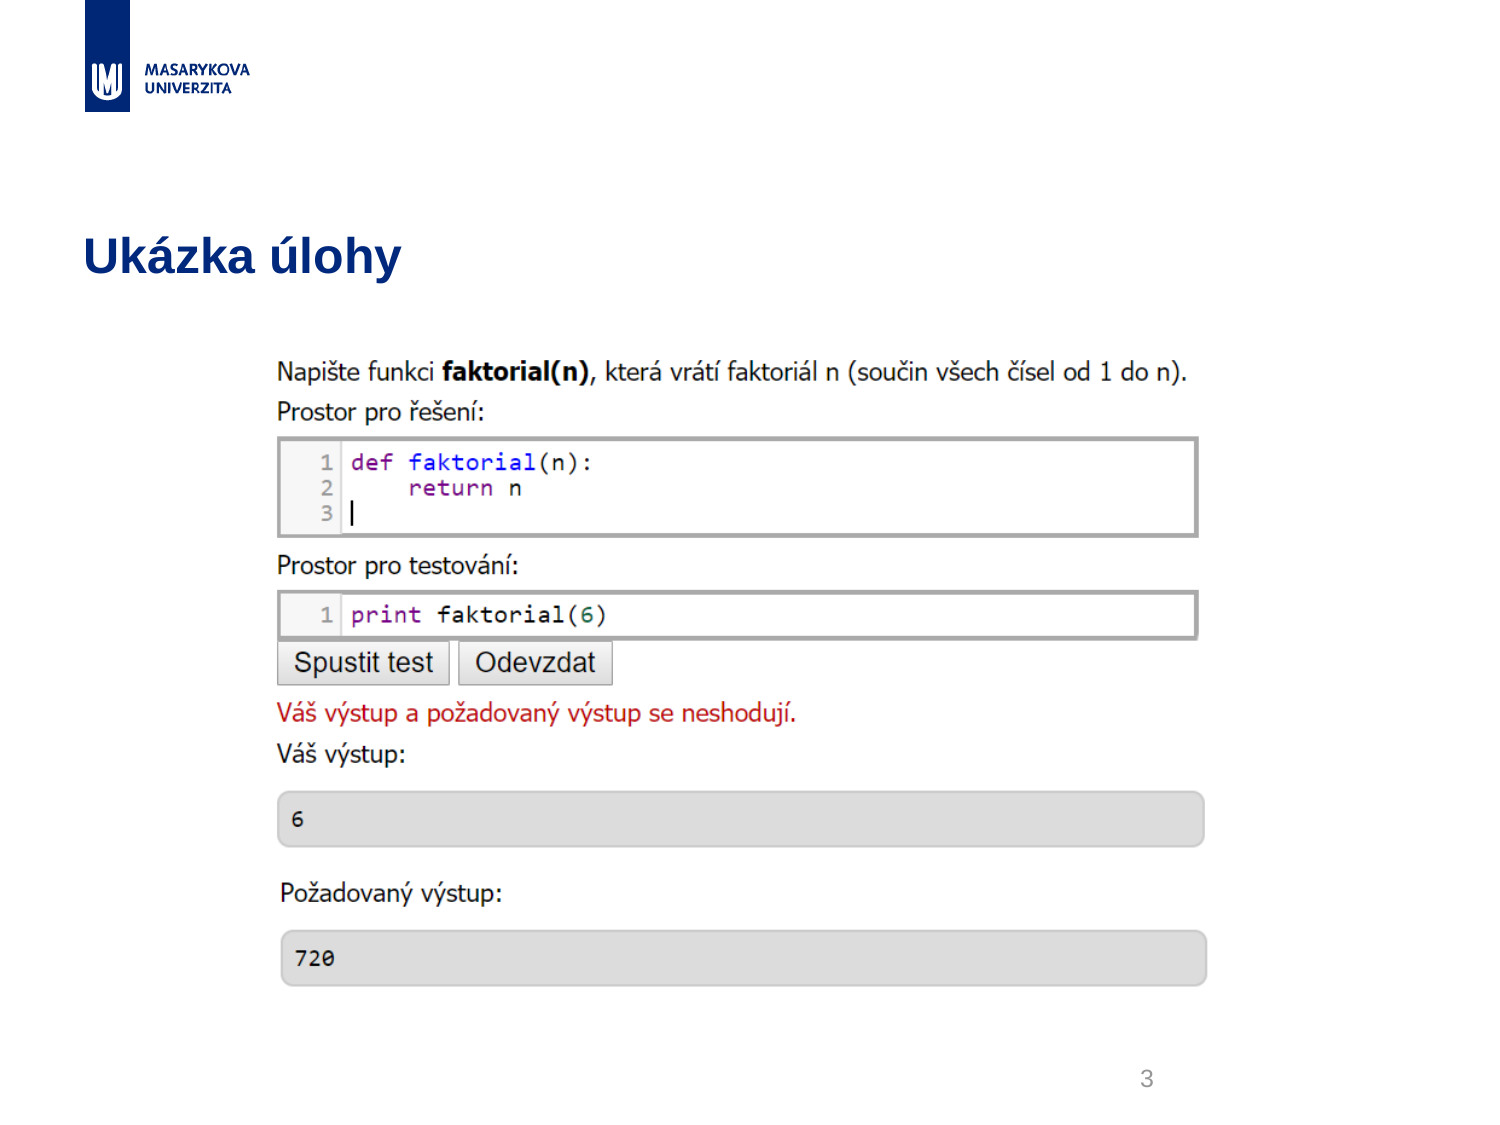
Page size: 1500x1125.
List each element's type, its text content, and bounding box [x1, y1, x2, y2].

text_box 3 [1125, 1025, 1428, 1101]
title Ukázka úlohy [83, 184, 1411, 291]
picture [253, 331, 1240, 1007]
